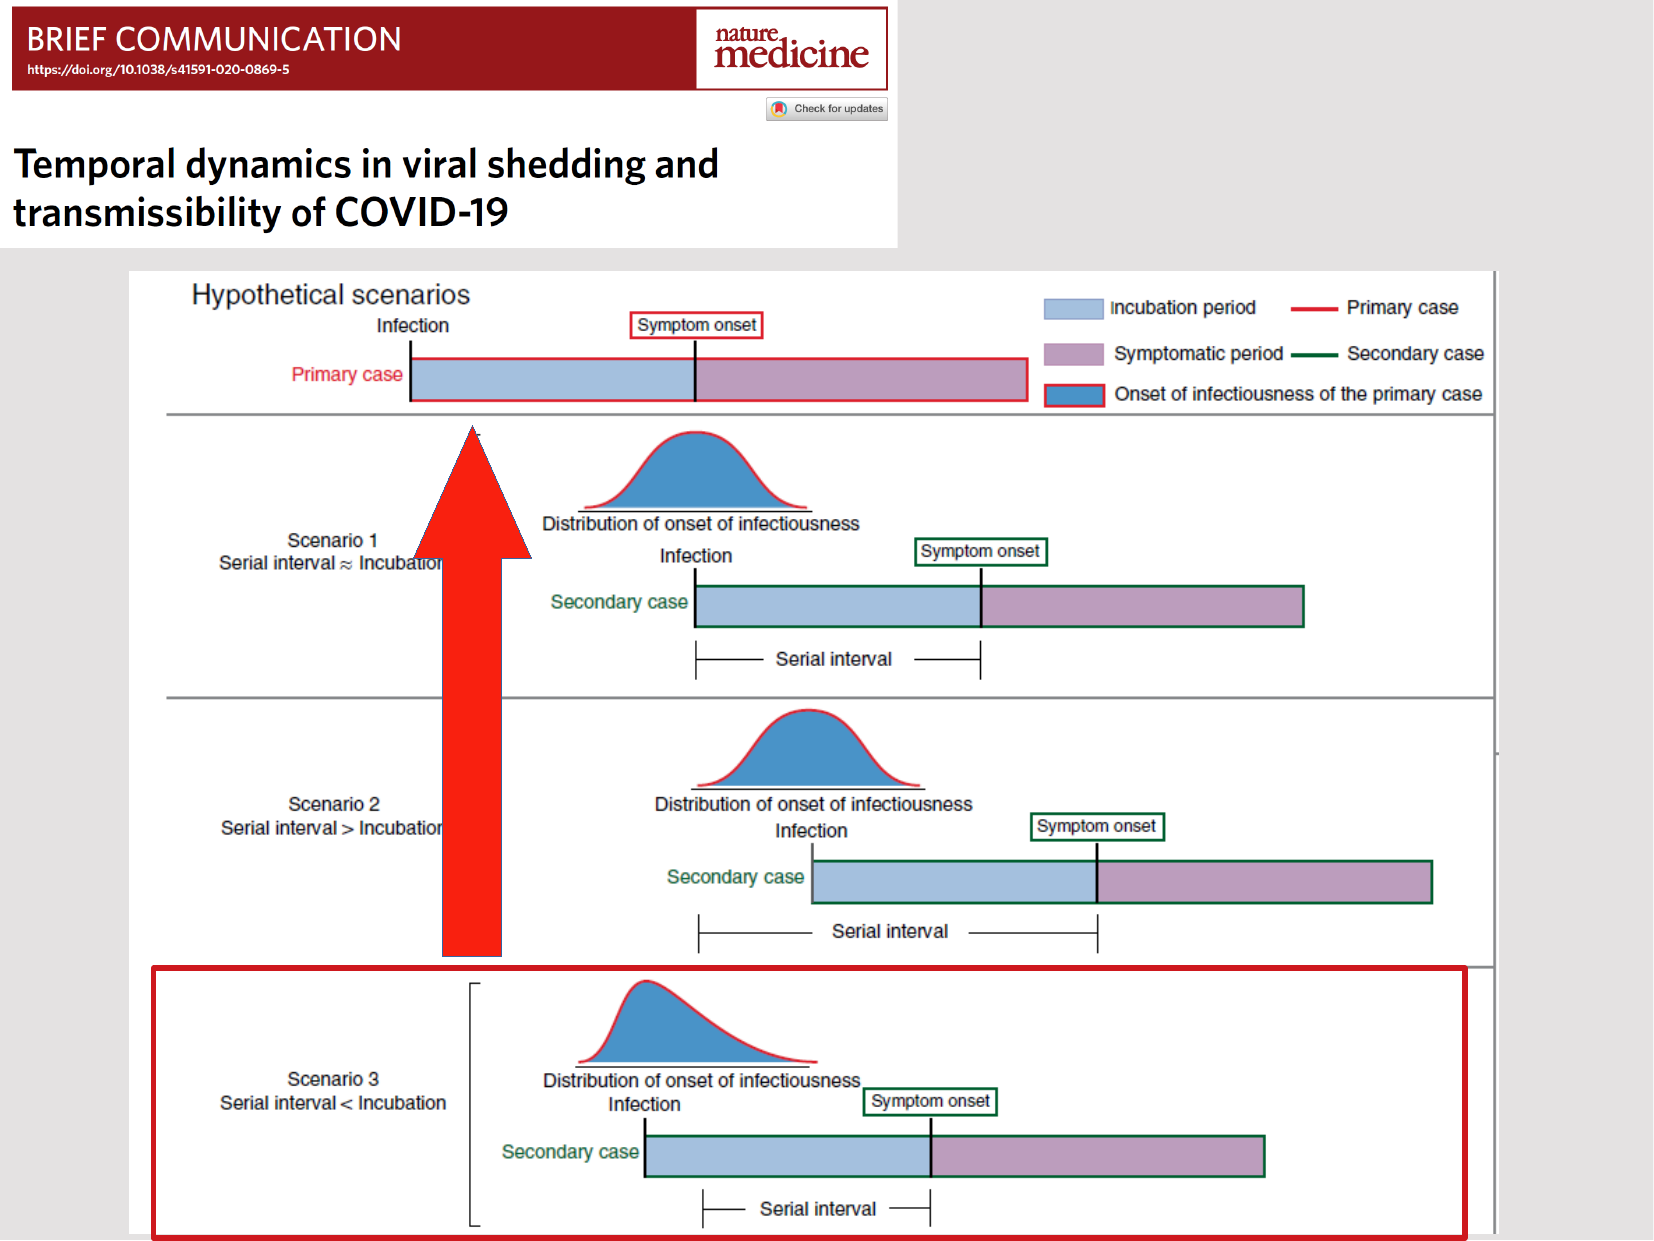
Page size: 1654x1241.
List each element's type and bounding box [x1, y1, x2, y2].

picture [129, 271, 1499, 1234]
picture [156, 971, 1462, 1234]
picture [0, 0, 898, 248]
text_box [413, 425, 532, 957]
